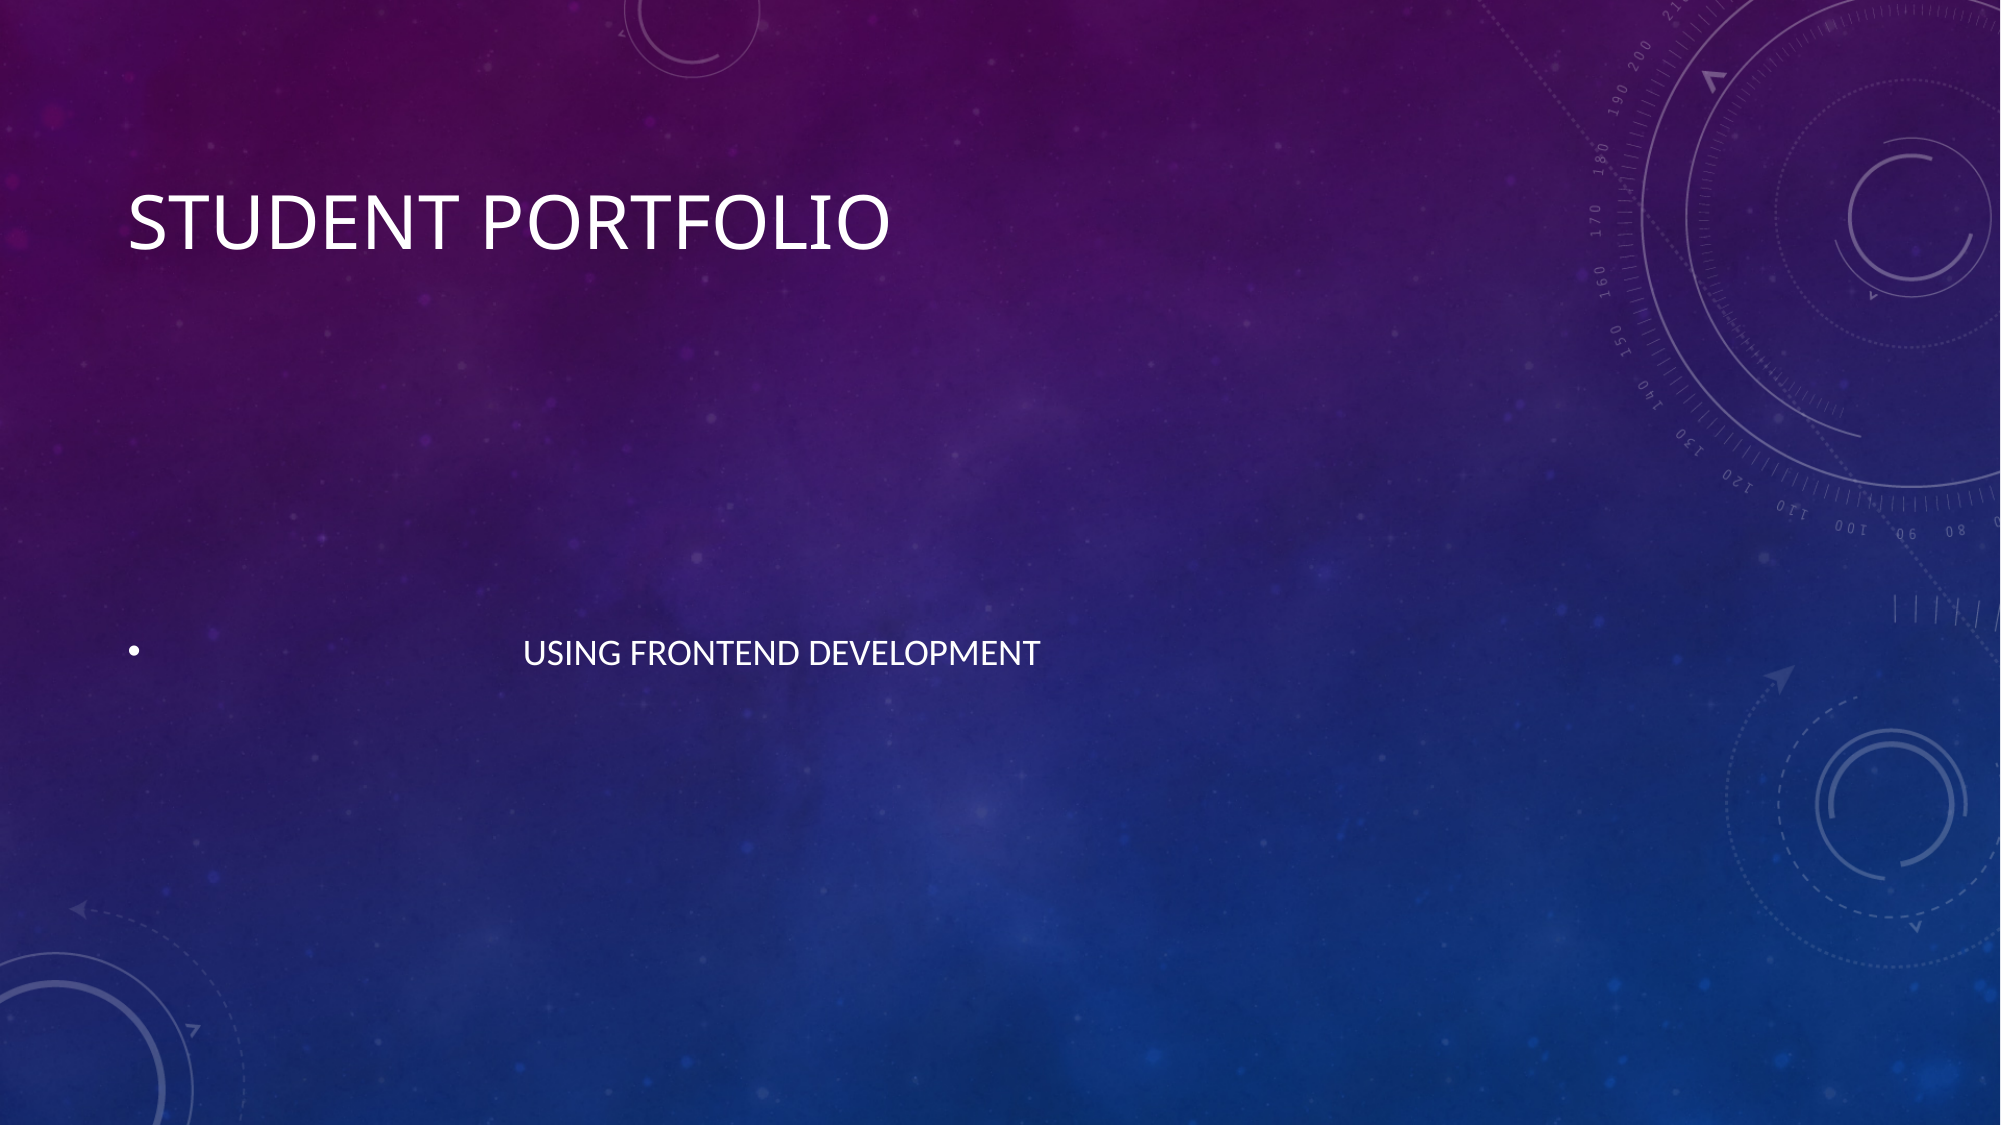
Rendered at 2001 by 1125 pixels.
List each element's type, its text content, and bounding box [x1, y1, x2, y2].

title STUDENT PORTFOLIO [112, 99, 1775, 339]
list USING FRONTEND DEVELOPMENT [112, 351, 1775, 950]
